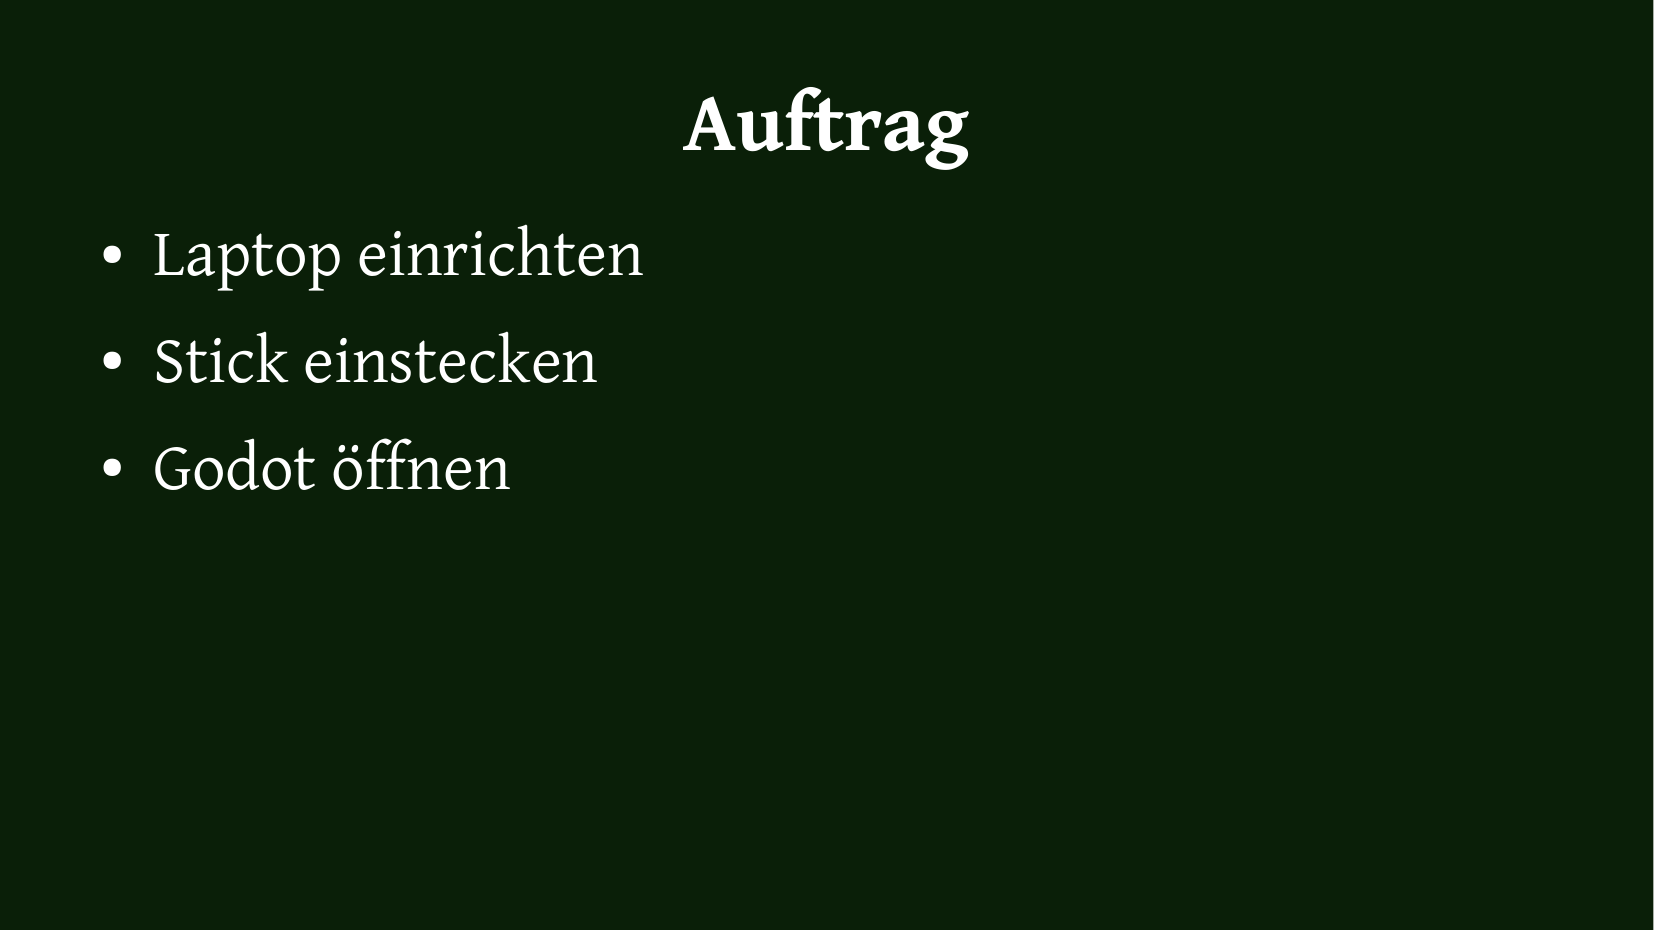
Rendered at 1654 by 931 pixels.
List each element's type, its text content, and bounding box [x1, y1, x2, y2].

list Laptop einrichten Stick einstecken Godot öffnen [82, 217, 1571, 827]
title Auftrag [82, 59, 1571, 193]
